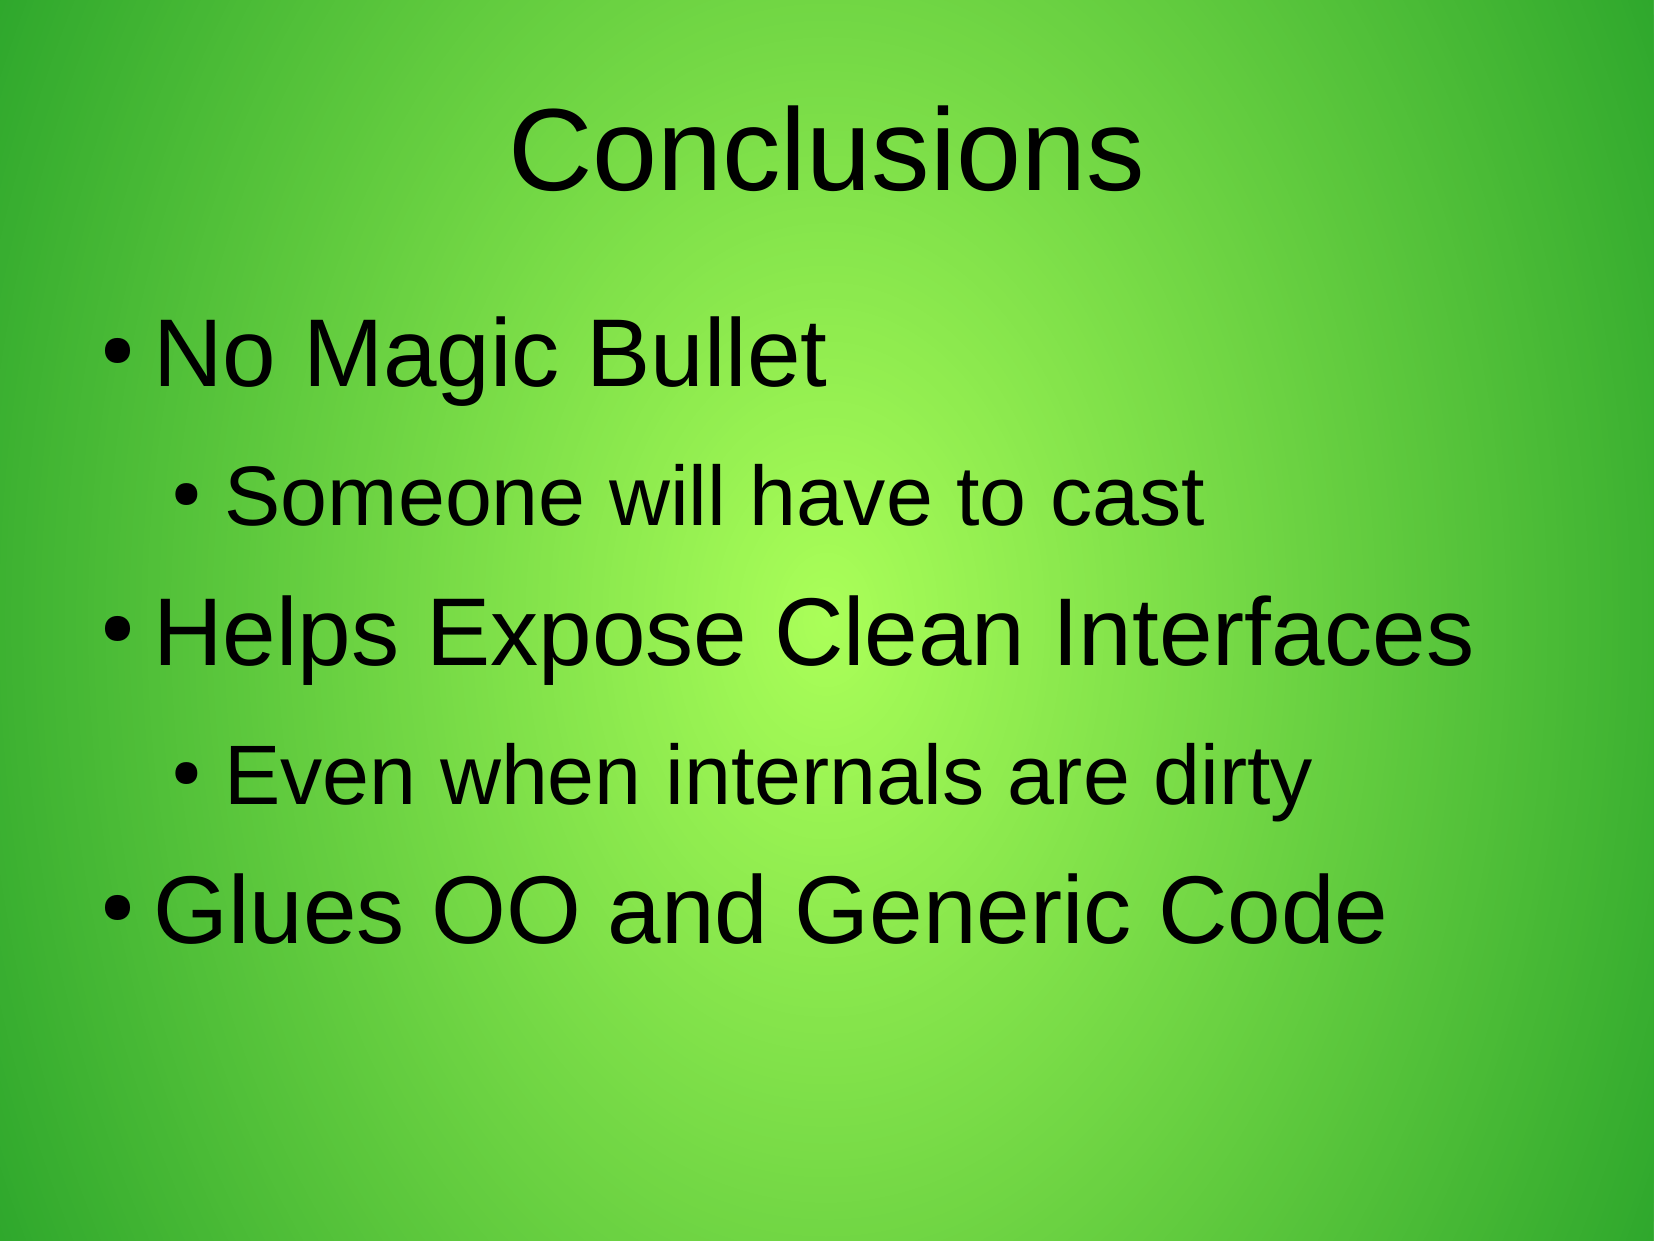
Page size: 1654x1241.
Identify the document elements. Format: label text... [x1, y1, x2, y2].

title Conclusions [82, 47, 1571, 252]
list No Magic Bullet Someone will have to cast Helps Expose Clean Interfaces Even when internals are dirty Glues OO and Generic Code [82, 299, 1571, 1019]
